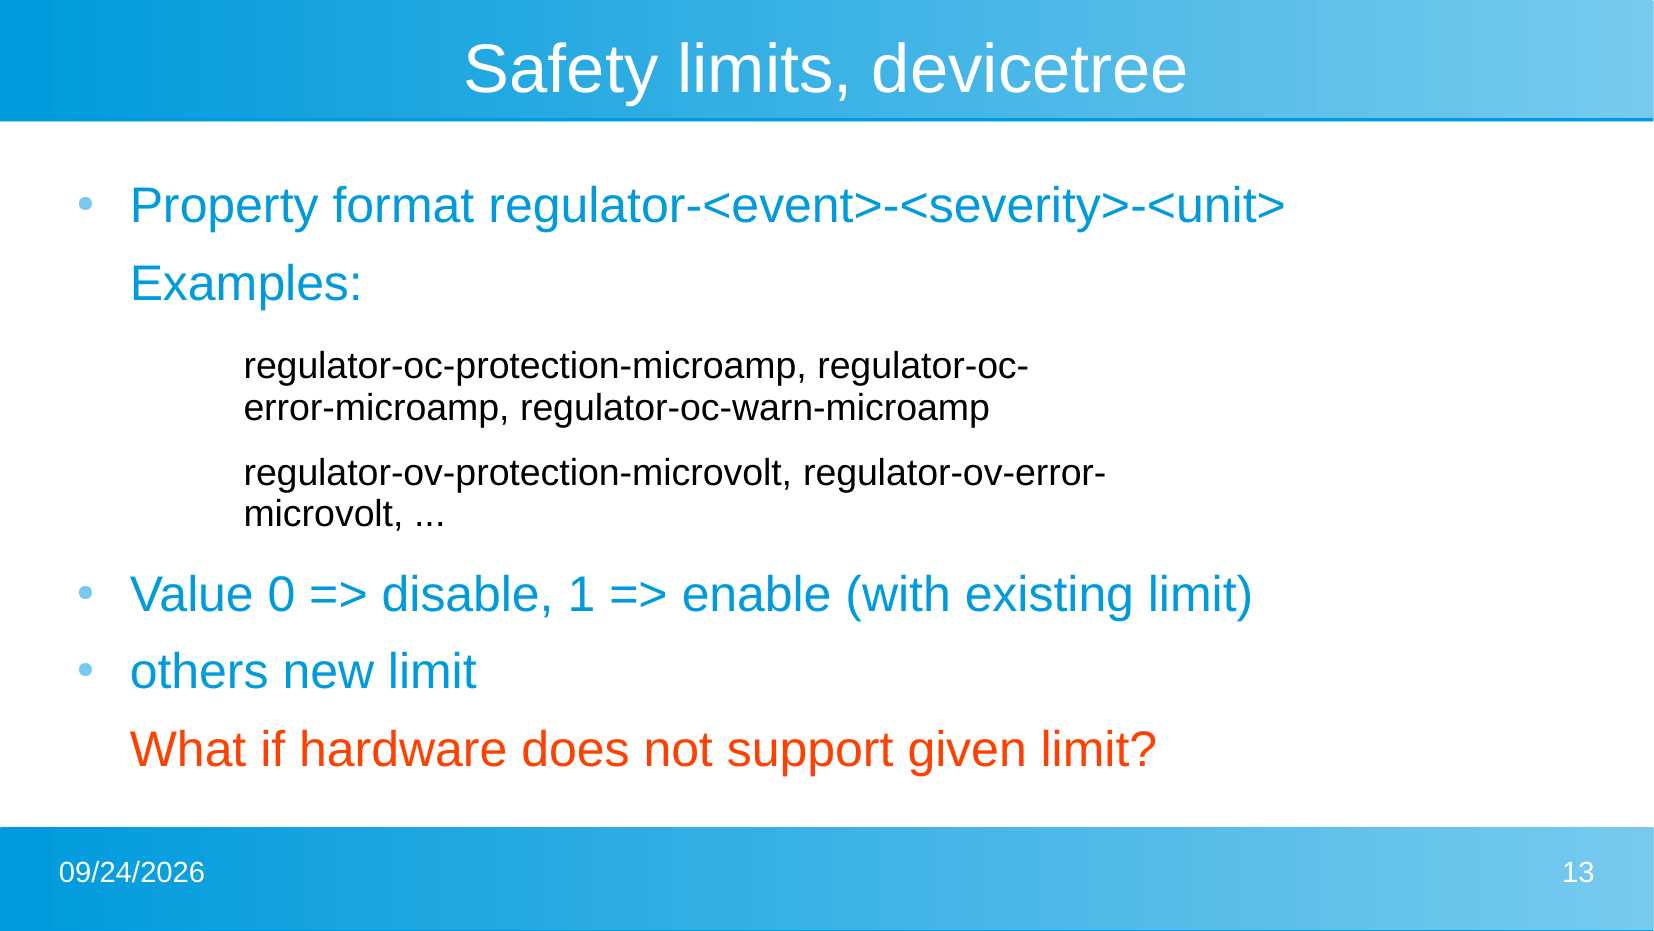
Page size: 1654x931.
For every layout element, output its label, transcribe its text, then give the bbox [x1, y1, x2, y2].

title Safety limits, devicetree [58, 0, 1595, 146]
list Property format regulator-<event>-<severity>-<unit> Examples: Value 0 => disable, 1 => enable (with existing limit) others new limit What if hardware does not support given limit? [58, 177, 1595, 768]
text_box regulator-oc-protection-microamp, regulator-oc-error-microamp, regulator-oc-warn-microamp regulator-ov-protection-microvolt, regulator-ov-error-microvolt, ... [157, 337, 1125, 395]
